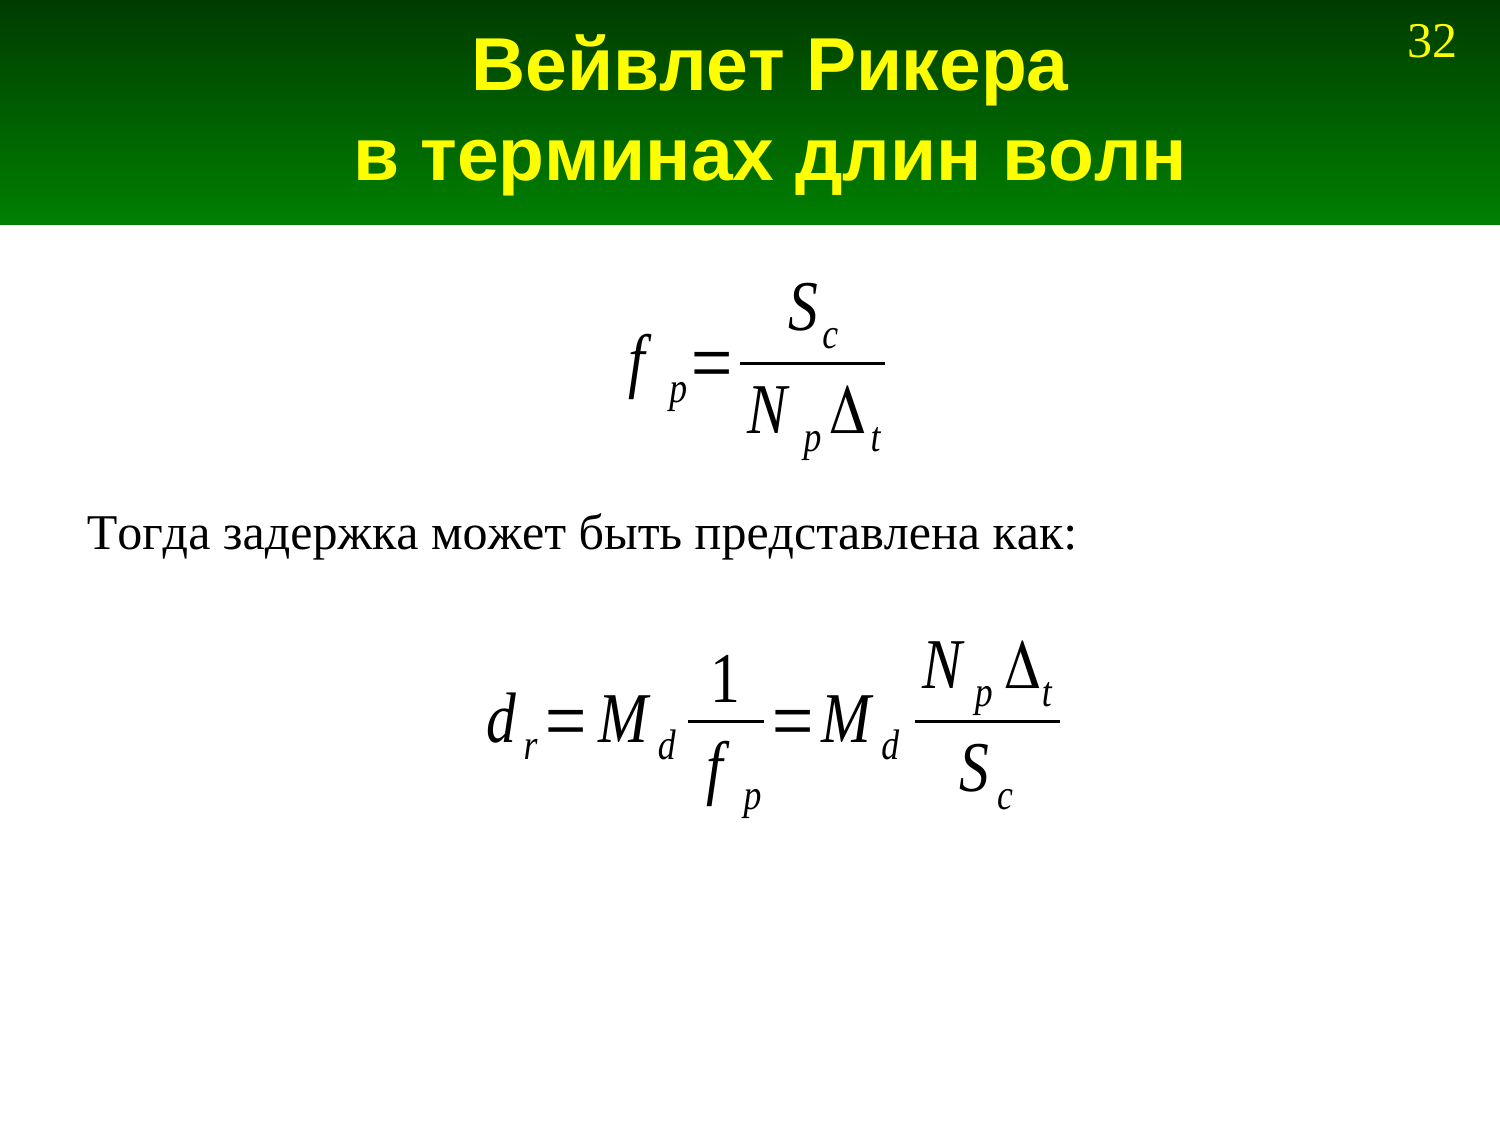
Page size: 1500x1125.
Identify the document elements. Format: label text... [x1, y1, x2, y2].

title Вейвлет Рикера в терминах длин волн [100, 7, 1441, 204]
chart [471, 625, 1075, 819]
text_box Тогда задержка может быть представлена как: [72, 492, 1093, 567]
chart [602, 267, 902, 461]
